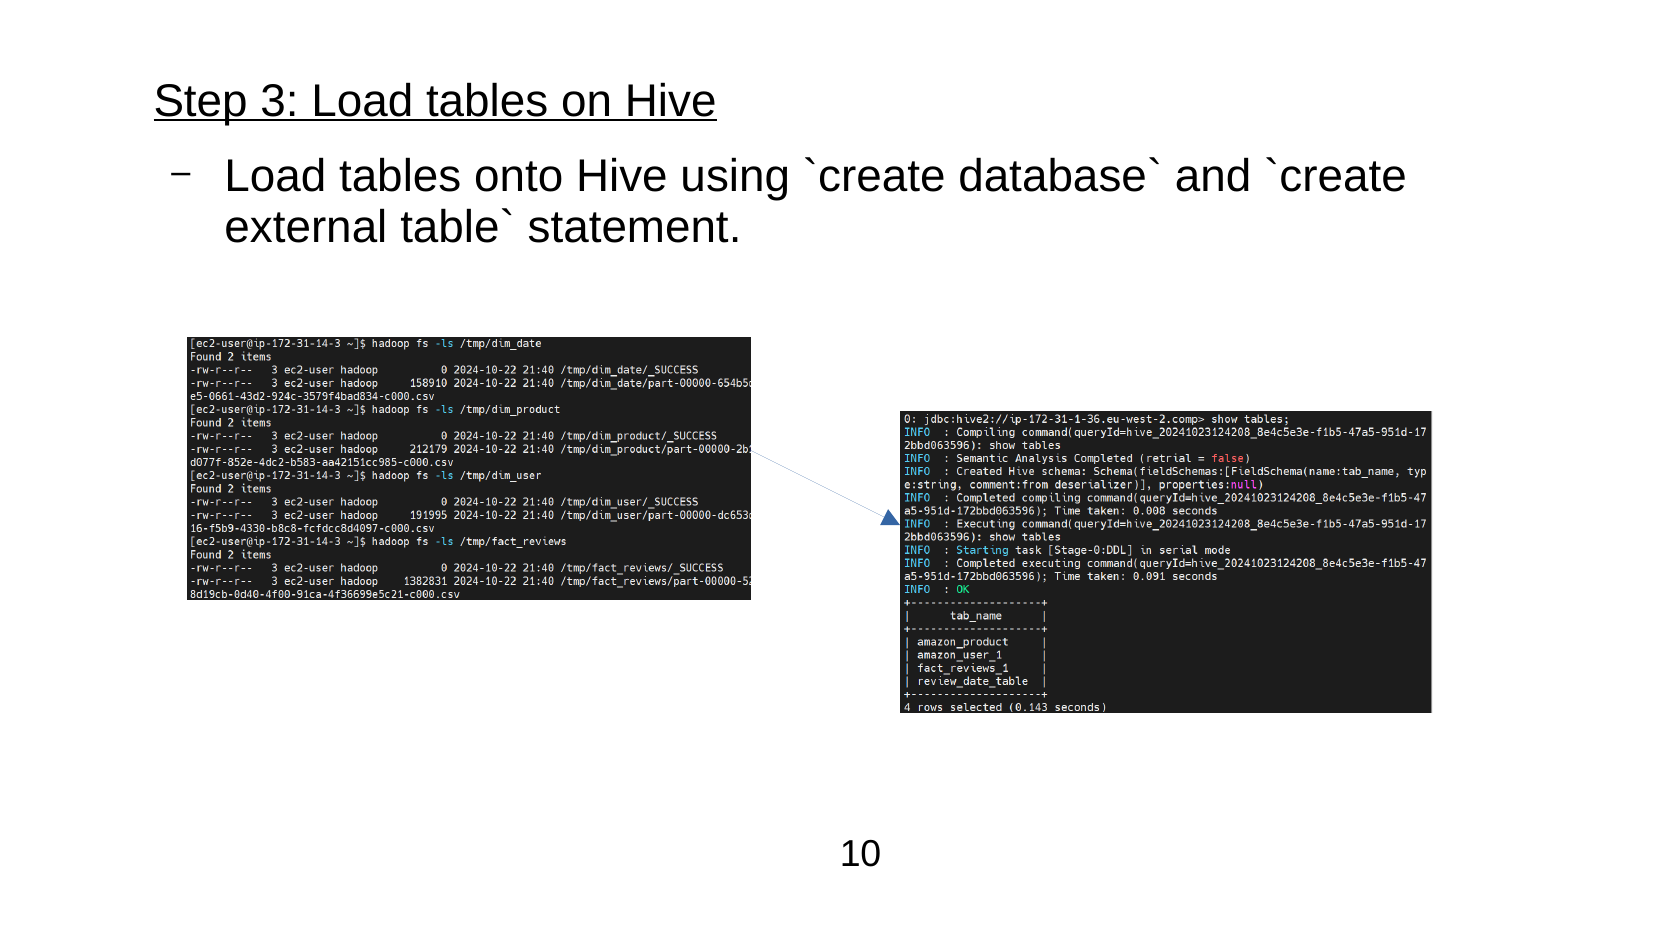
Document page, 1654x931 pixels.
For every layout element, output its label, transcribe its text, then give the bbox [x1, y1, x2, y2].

picture [900, 411, 1433, 713]
text_box <number> [825, 825, 1088, 896]
list Step 3: Load tables on Hive Load tables onto Hive using `create database` and `create external table` statement. [82, 75, 1576, 301]
picture [187, 337, 751, 601]
